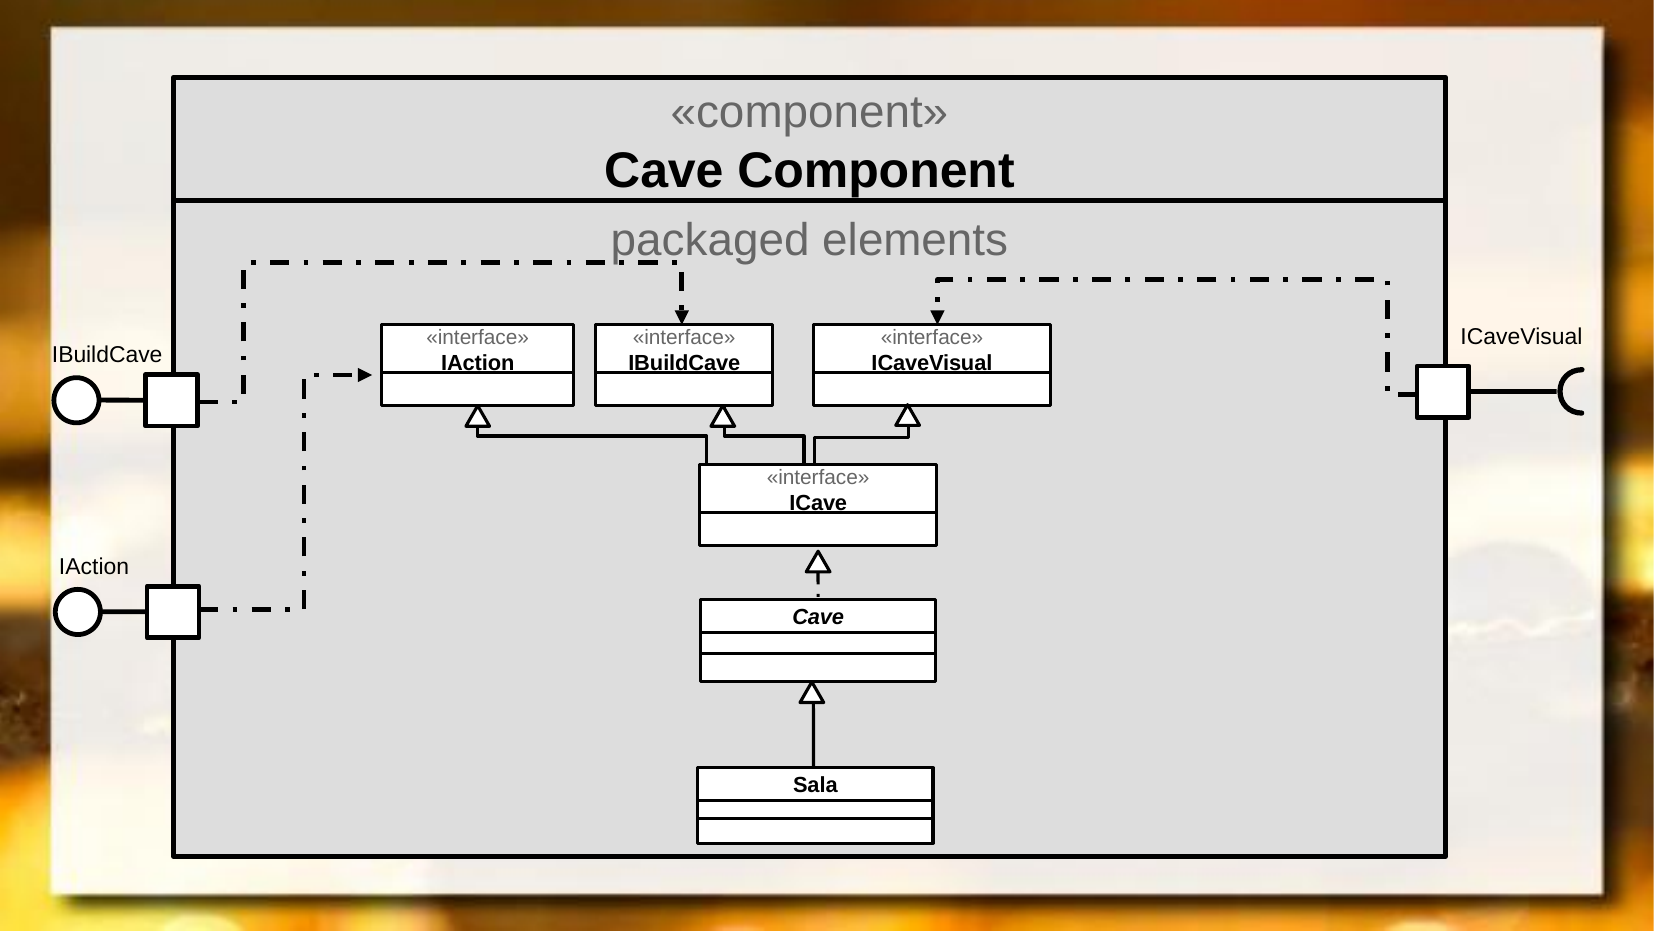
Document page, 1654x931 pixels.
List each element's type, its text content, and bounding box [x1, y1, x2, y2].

text_box IAction [44, 543, 218, 586]
text_box [813, 372, 1051, 426]
text_box «interface» ICaveVisual [813, 324, 1051, 372]
picture [0, 0, 1654, 931]
text_box [55, 589, 101, 635]
text_box [595, 372, 773, 427]
text_box IBuildCave [37, 332, 198, 376]
text_box «interface» ICave [699, 464, 937, 512]
text_box [147, 586, 199, 638]
text_box «interface» IBuildCave [595, 324, 773, 372]
text_box Cave [700, 599, 936, 632]
text_box Sala [697, 767, 934, 800]
text_box [700, 632, 936, 703]
text_box [53, 377, 99, 423]
text_box ICaveVisual [1445, 313, 1619, 378]
text_box [145, 376, 198, 427]
text_box packaged elements [173, 200, 1446, 857]
text_box [806, 551, 830, 572]
text_box «component» Cave Component [173, 77, 1446, 200]
text_box [699, 512, 937, 546]
text_box [697, 800, 934, 844]
text_box [1417, 366, 1469, 418]
text_box «interface» IAction [381, 324, 574, 372]
text_box [1559, 378, 1582, 414]
text_box [381, 372, 574, 427]
